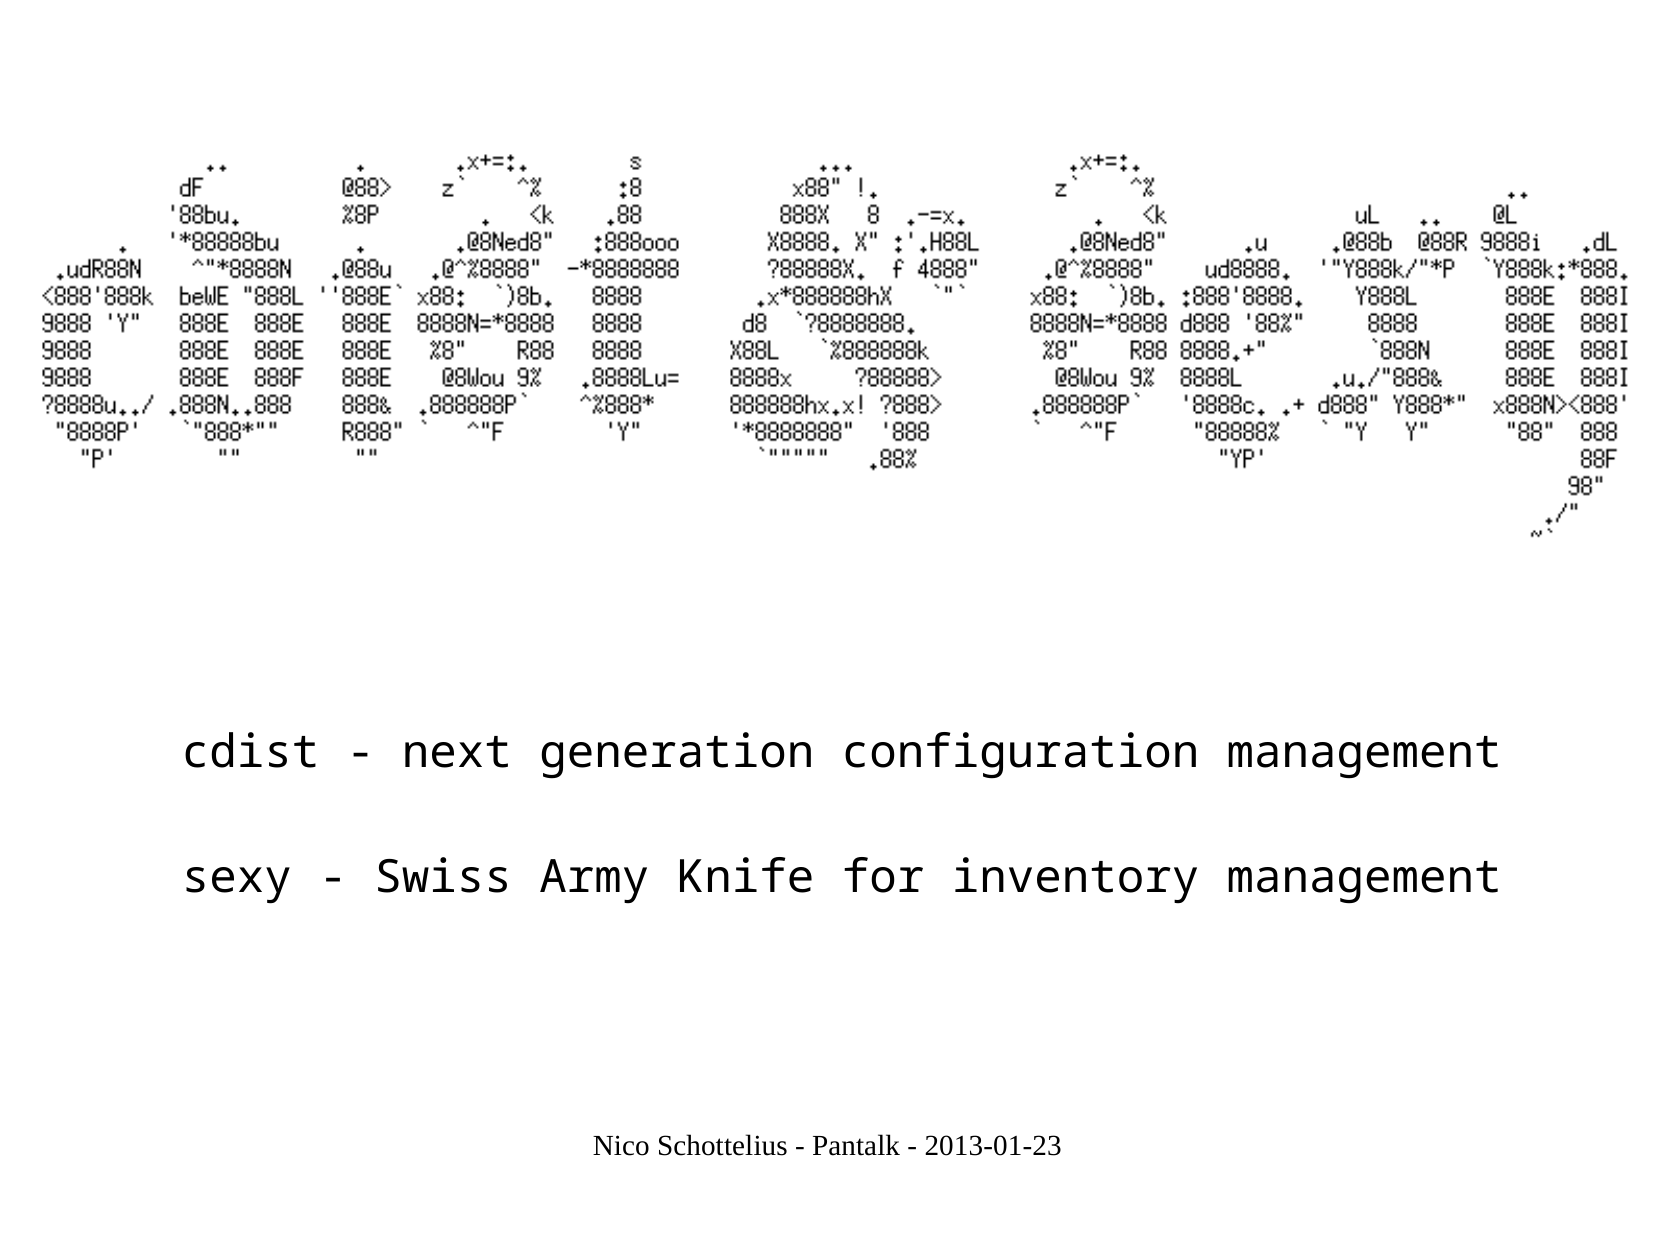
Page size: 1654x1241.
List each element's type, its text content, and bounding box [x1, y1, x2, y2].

subtitle cdist - next generation configuration management sexy - Swiss Army Knife for inventory management [99, 710, 1585, 914]
picture [41, 149, 1636, 555]
